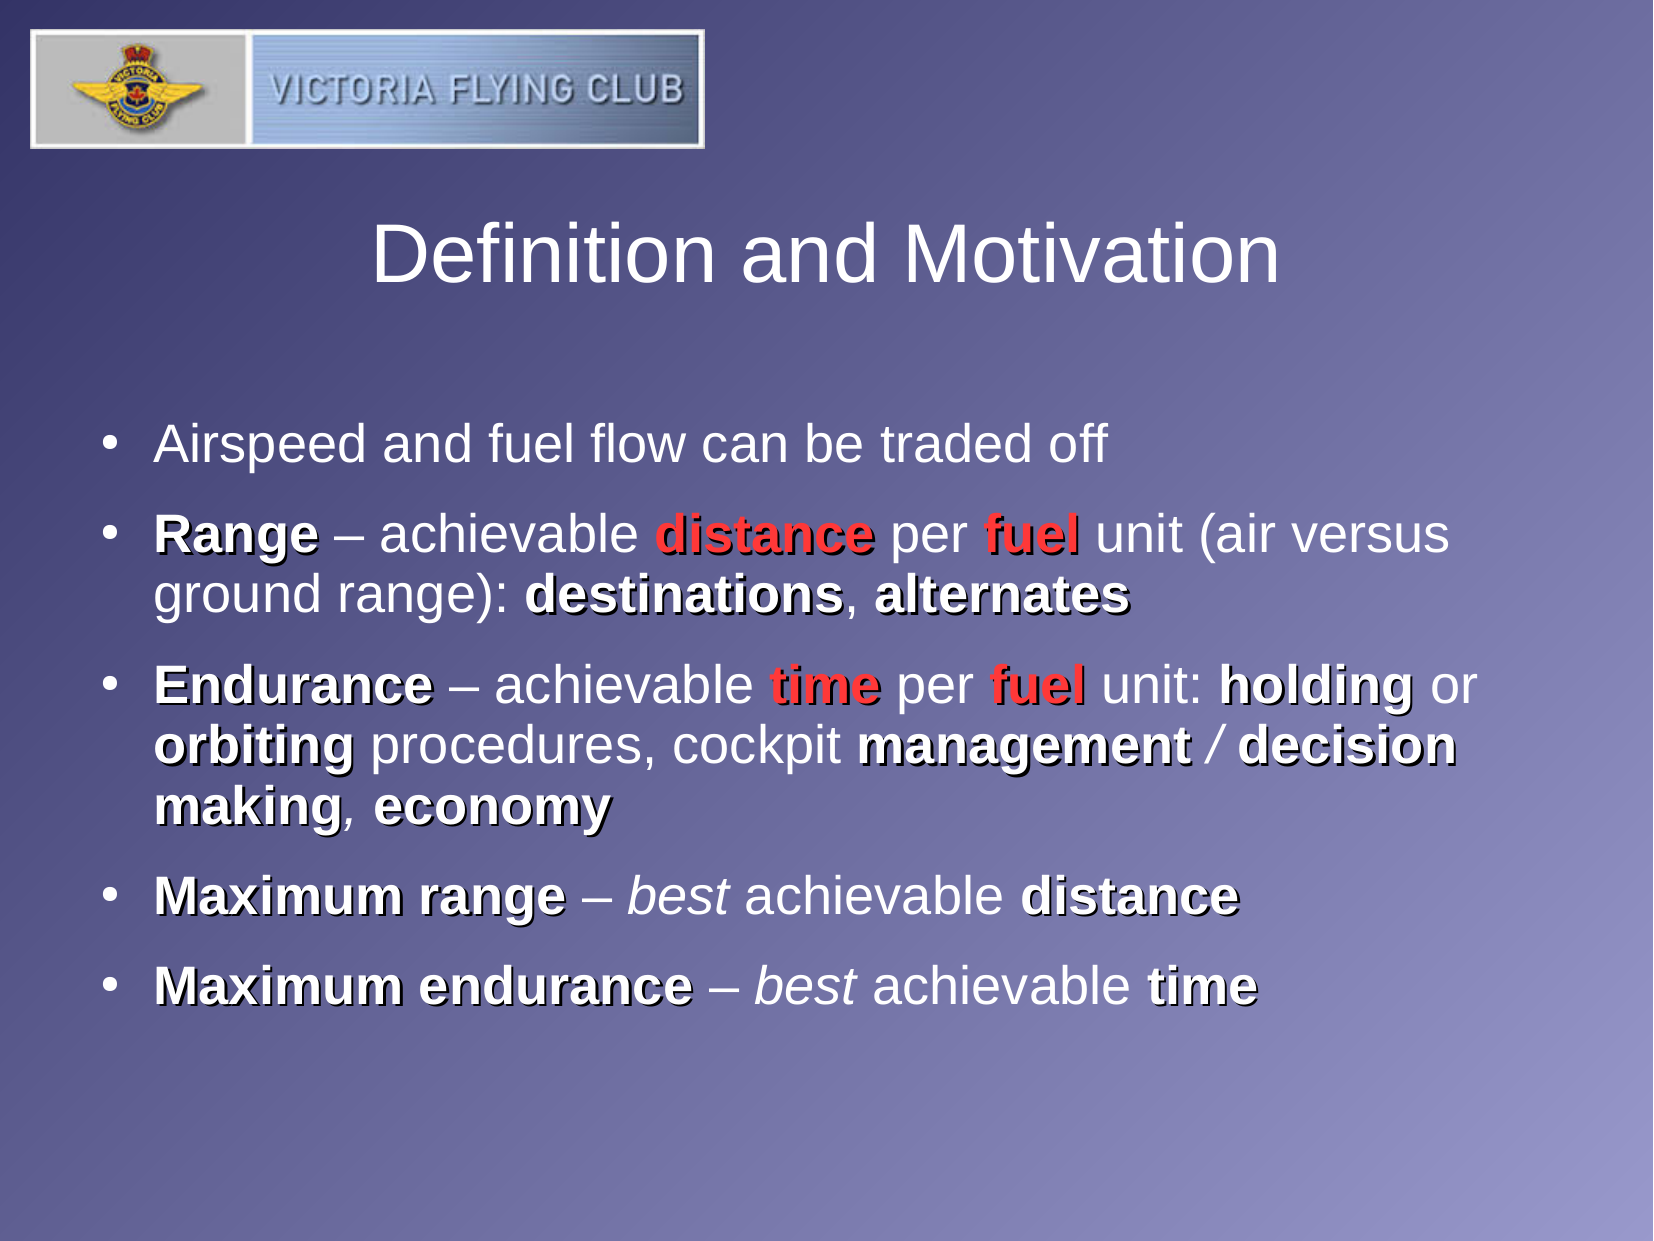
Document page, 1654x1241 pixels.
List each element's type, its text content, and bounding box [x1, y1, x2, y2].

list Airspeed and fuel flow can be traded off Range – achievable distance per fuel unit (air versus ground range): destinations, alternates Endurance – achievable time per fuel unit: holding or orbiting procedures, cockpit management / decision making, economy Maximum range – best achievable distance Maximum endurance – best achievable time [82, 413, 1571, 1133]
picture [30, 29, 705, 149]
title Definition and Motivation [82, 150, 1571, 358]
